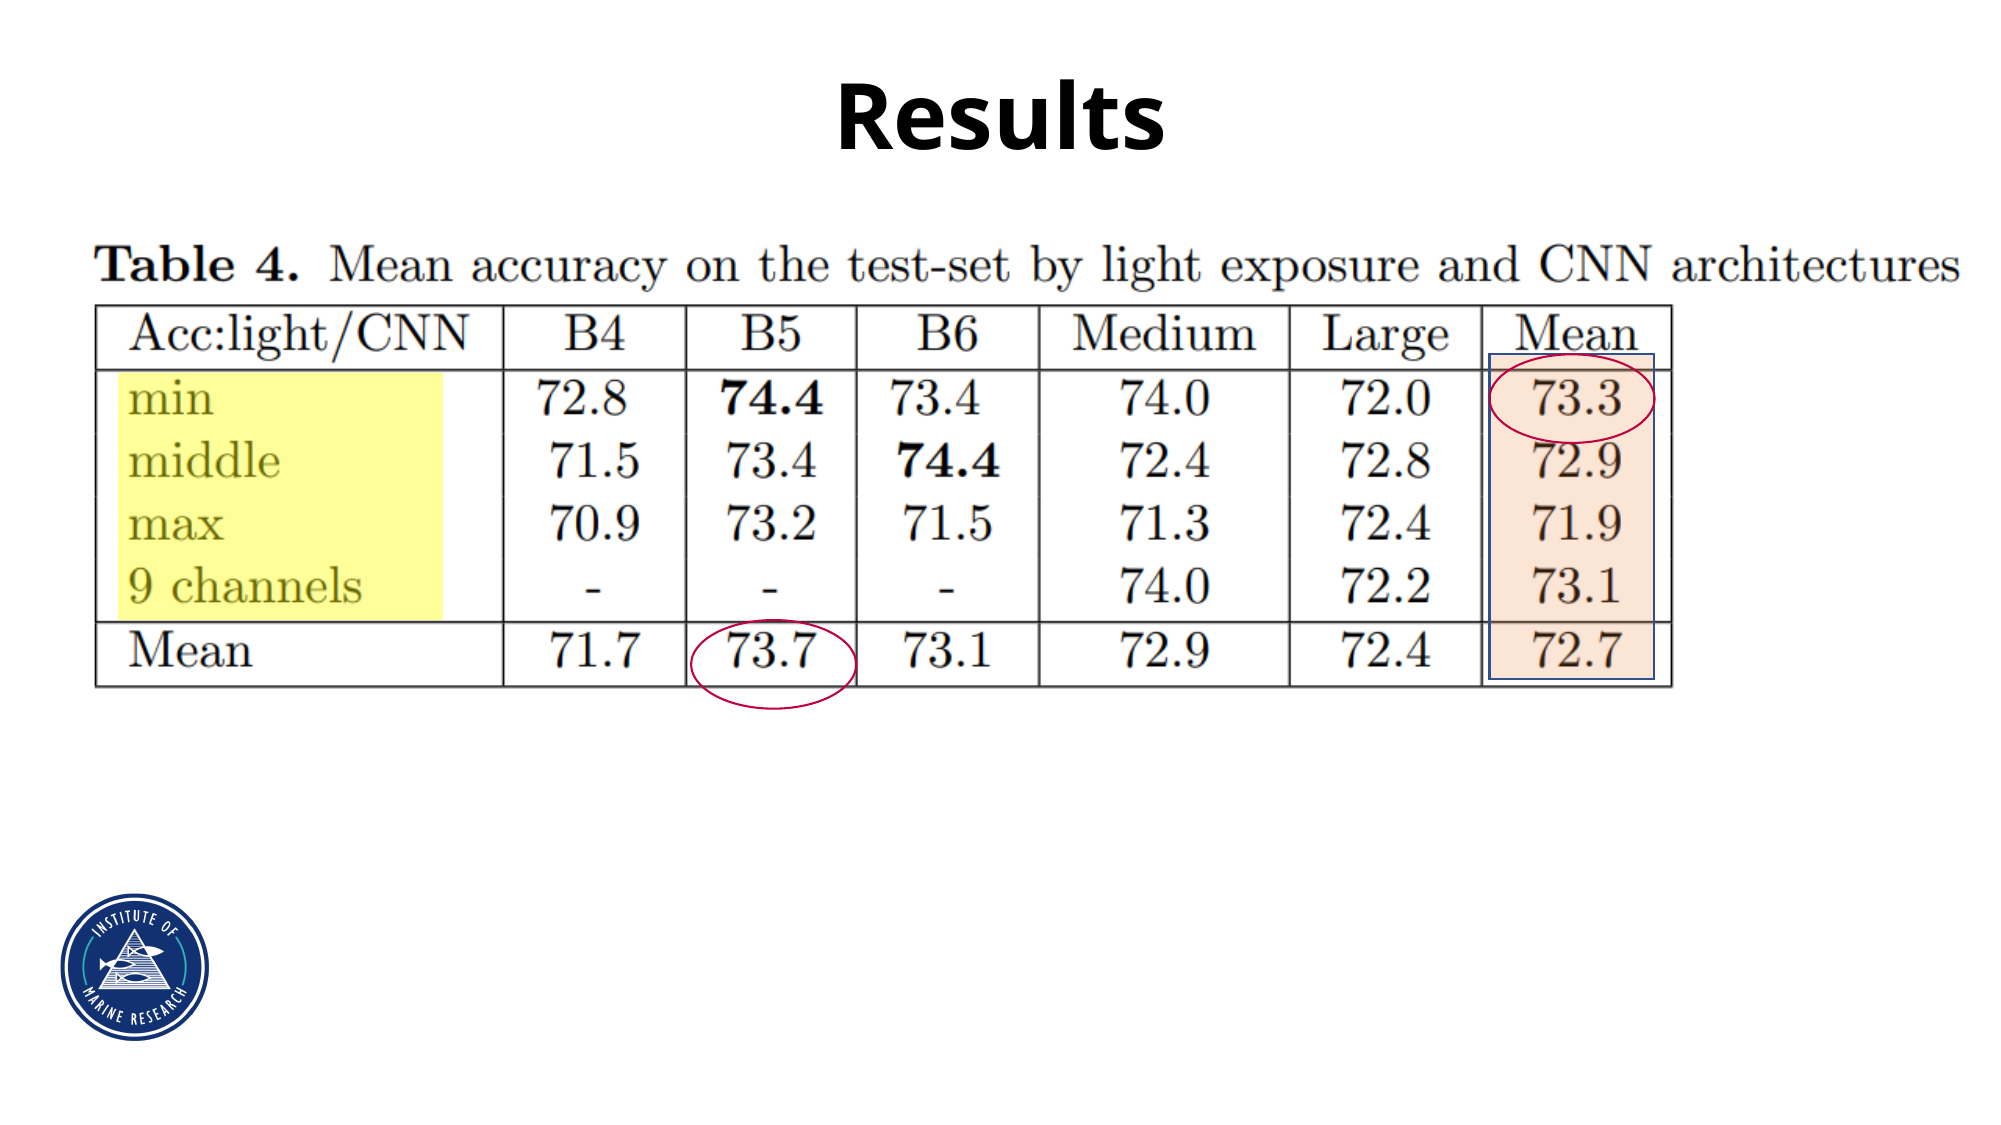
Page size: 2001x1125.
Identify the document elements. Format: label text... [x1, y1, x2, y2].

picture [45, 206, 1979, 742]
text_box [1491, 356, 1653, 441]
picture [58, 891, 211, 1043]
text_box [1489, 408, 1654, 679]
text_box [118, 372, 443, 621]
text_box [1595, 354, 1654, 387]
title Results [137, 10, 1863, 229]
text_box [1489, 354, 1549, 390]
